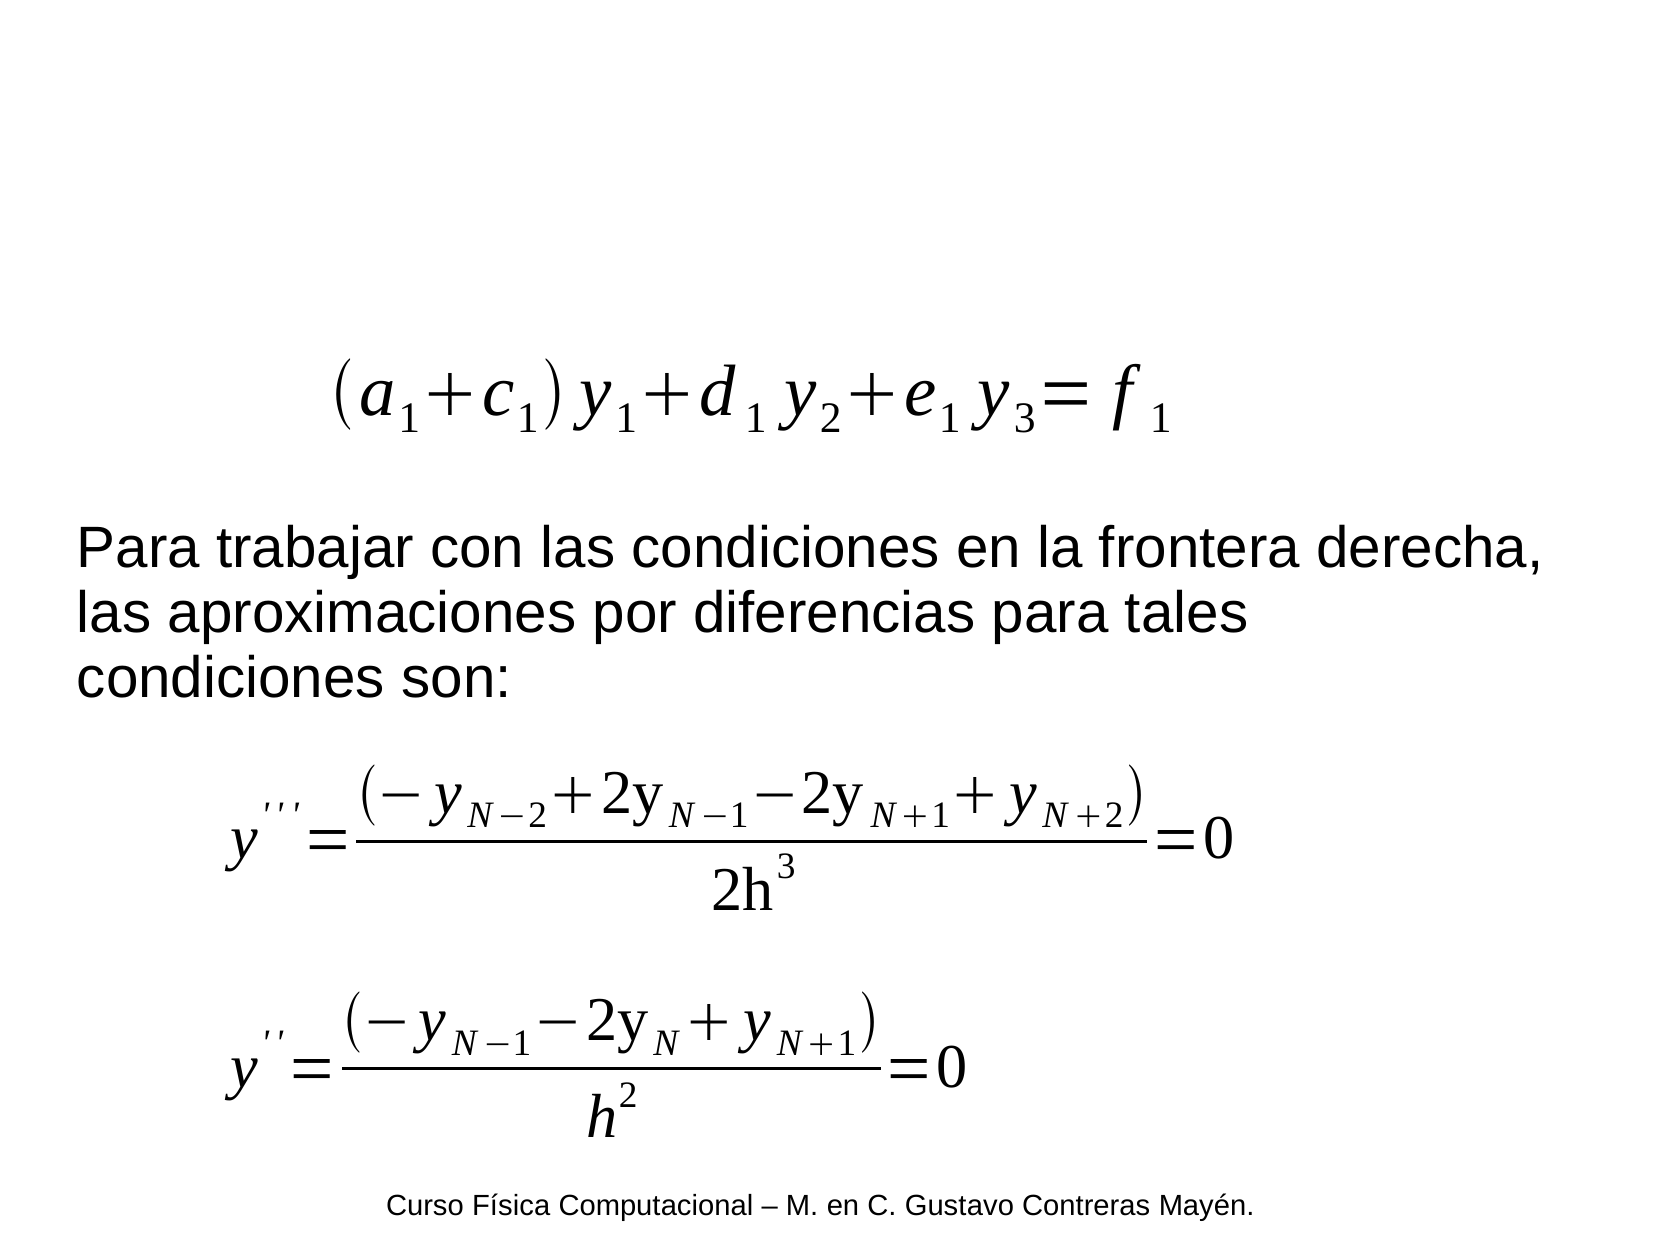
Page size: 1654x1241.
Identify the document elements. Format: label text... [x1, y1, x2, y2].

subtitle Para trabajar con las condiciones en la frontera derecha, las aproximaciones por diferencias para tales condiciones son: [76, 485, 1565, 739]
chart [215, 756, 1241, 1152]
chart [324, 351, 1178, 443]
